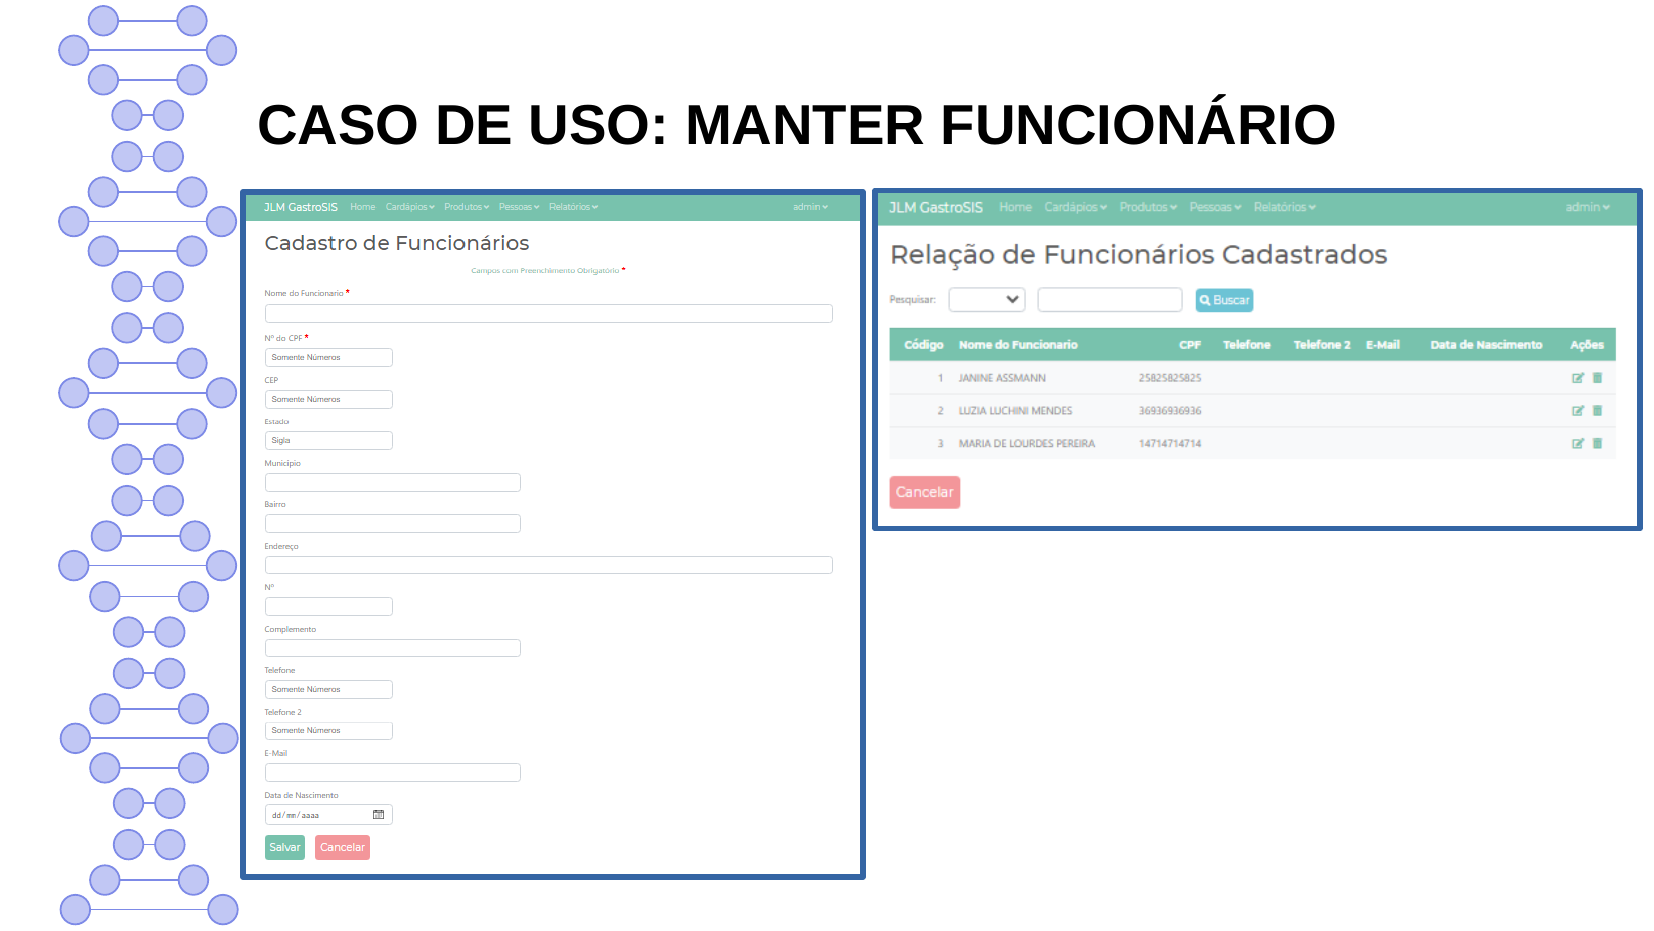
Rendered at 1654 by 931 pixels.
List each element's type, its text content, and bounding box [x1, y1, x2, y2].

title Caso de Uso: manter funcionário [88, 73, 1506, 178]
picture [245, 194, 860, 875]
picture [878, 193, 1637, 526]
